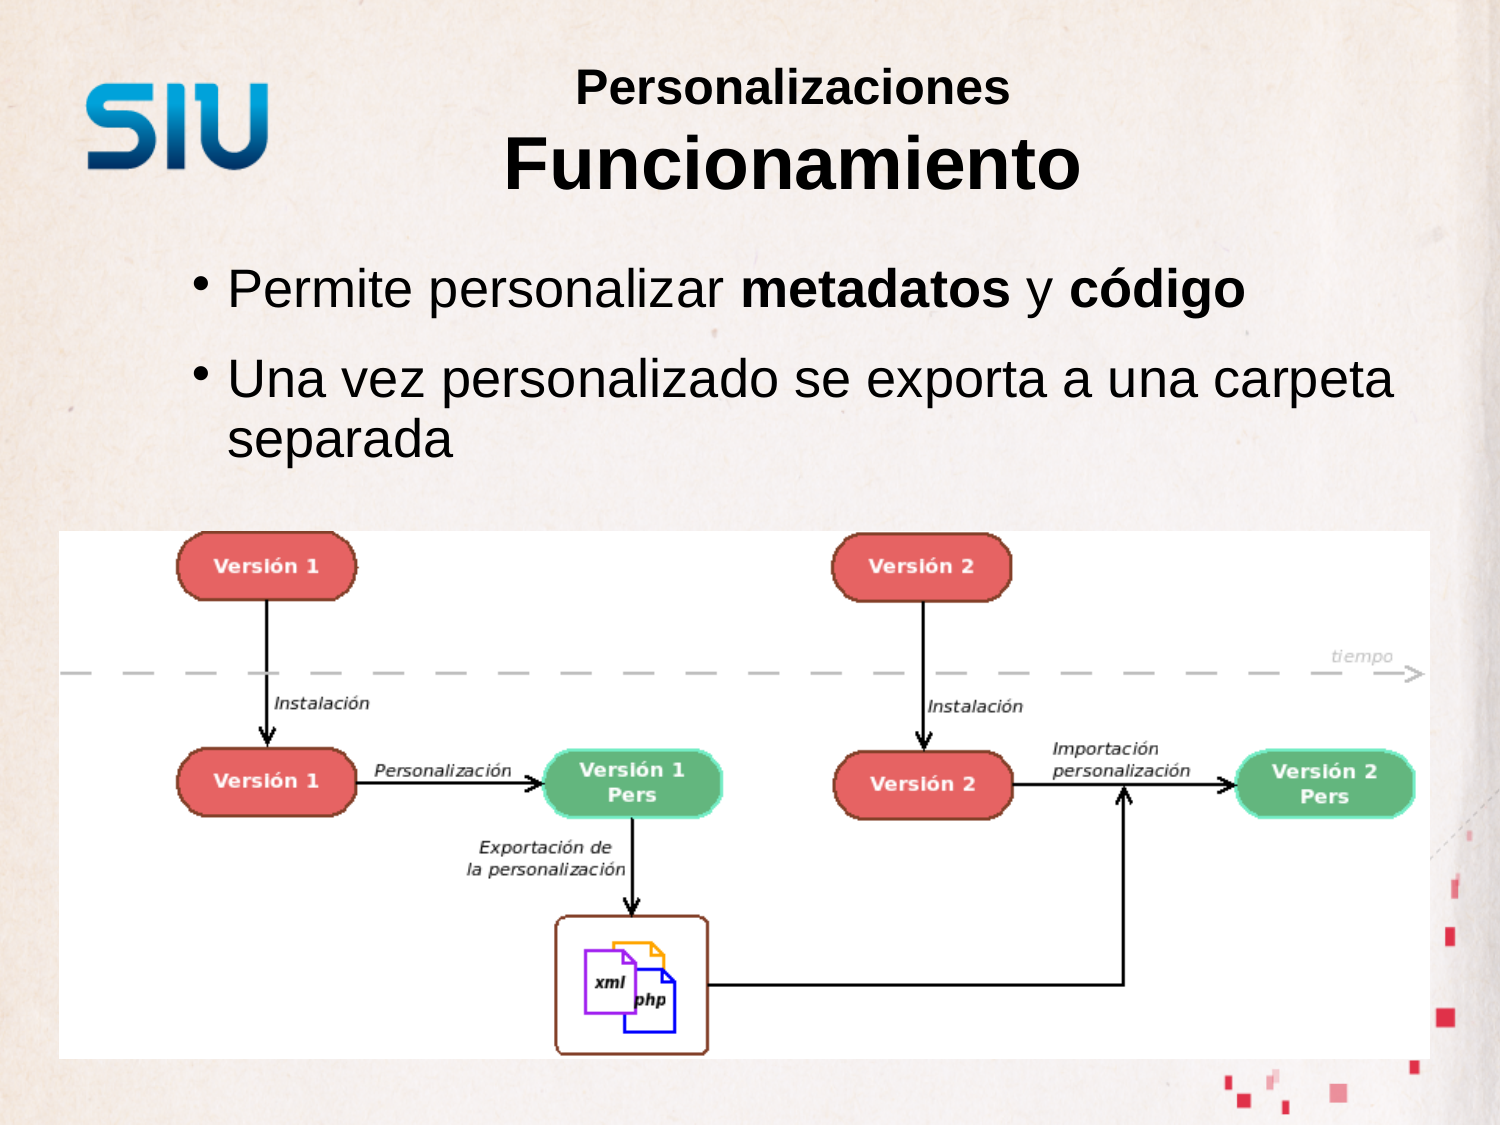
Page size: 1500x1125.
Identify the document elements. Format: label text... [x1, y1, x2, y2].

picture [0, 0, 1500, 1125]
text_box Permite personalizar metadatos y código Una vez personalizado se exporta a una carpeta separada [177, 247, 1465, 475]
